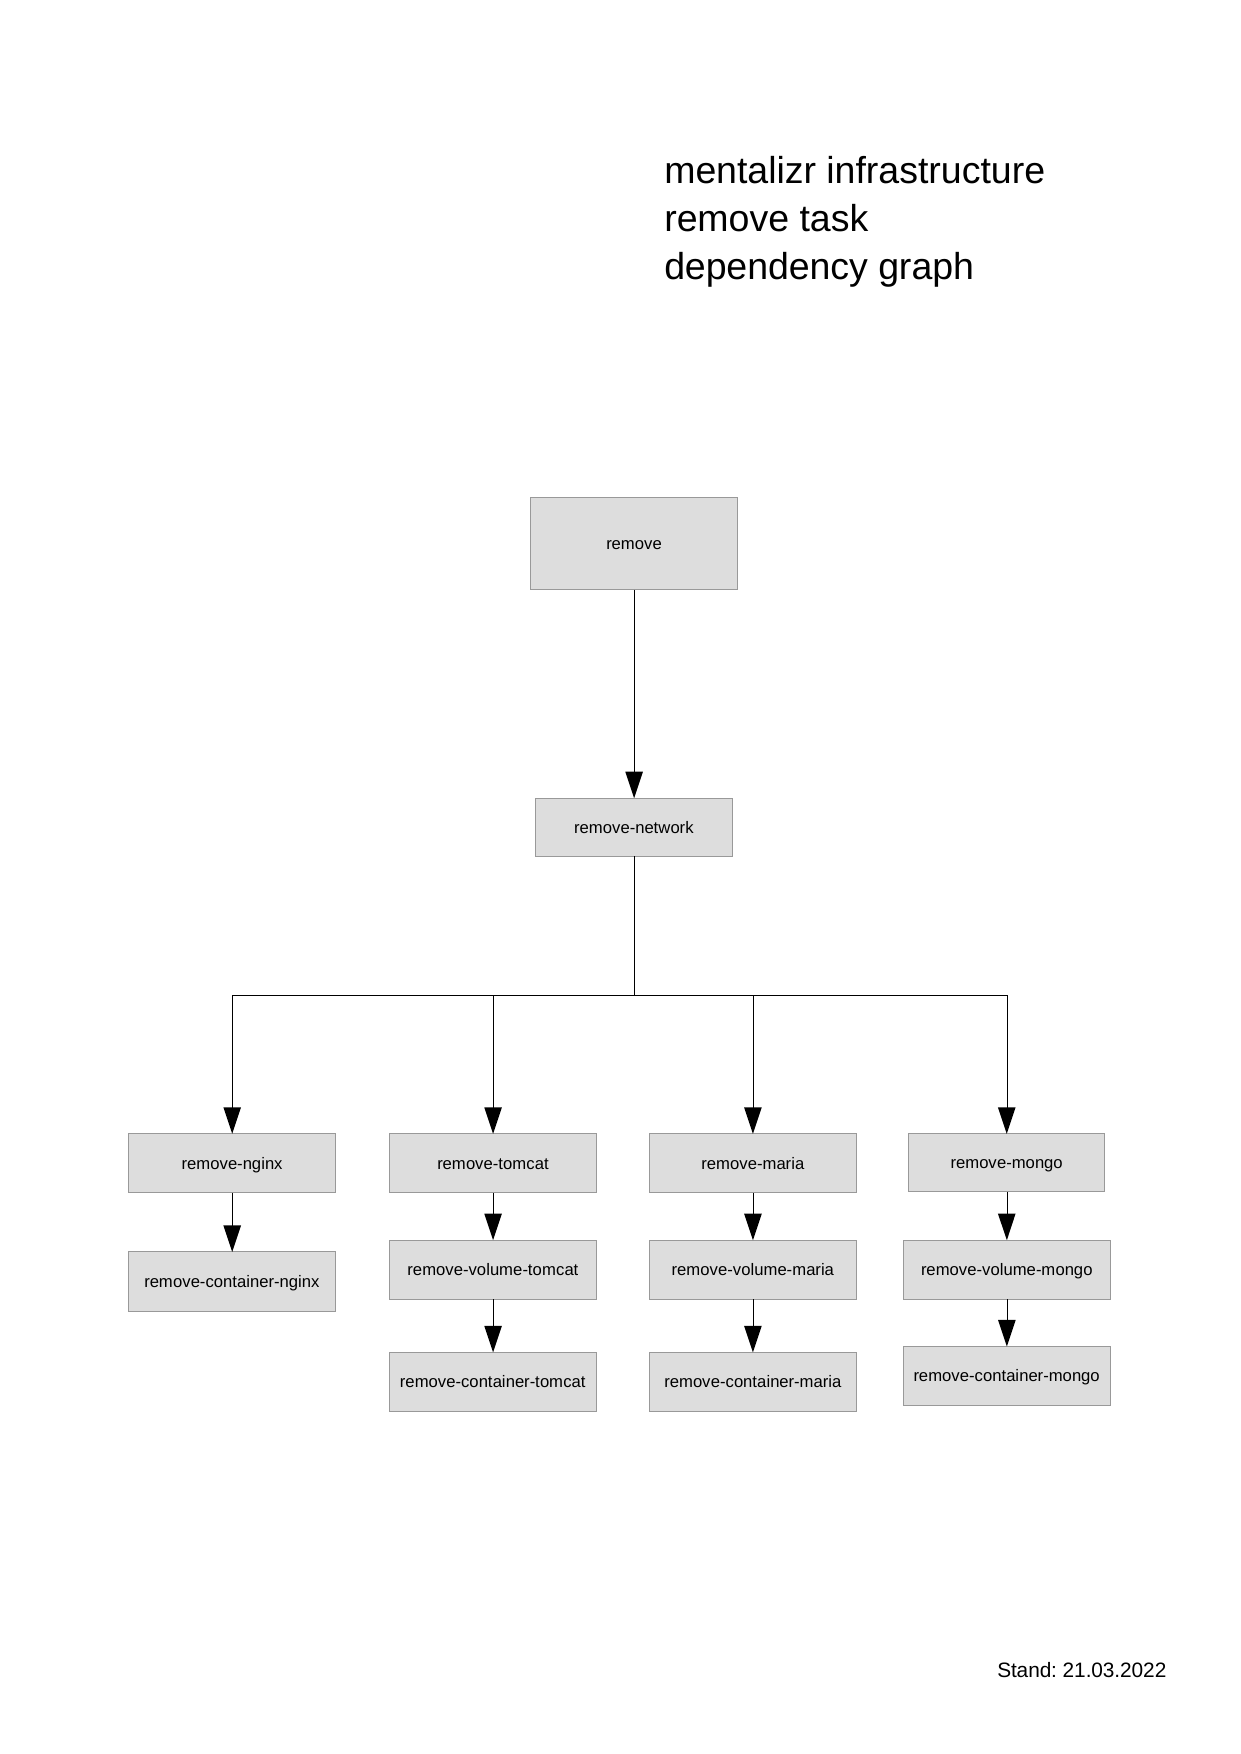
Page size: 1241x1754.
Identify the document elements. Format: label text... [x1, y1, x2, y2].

text_box remove-nginx [128, 1133, 336, 1193]
text_box remove-maria [649, 1133, 857, 1193]
text_box Stand: 21.03.2022 [897, 1650, 1182, 1689]
text_box remove-network [535, 798, 733, 857]
text_box remove-volume-maria [649, 1240, 857, 1300]
text_box remove-container-tomcat [389, 1352, 597, 1412]
text_box remove-container-nginx [128, 1251, 336, 1312]
text_box remove-container-mongo [903, 1346, 1111, 1406]
text_box remove-volume-tomcat [389, 1240, 597, 1300]
text_box remove-volume-mongo [903, 1240, 1111, 1300]
text_box remove [530, 497, 738, 590]
text_box mentalizr infrastructure remove task dependency graph [649, 141, 1146, 296]
text_box remove-tomcat [389, 1133, 597, 1193]
text_box remove-container-maria [649, 1352, 857, 1412]
text_box remove-mongo [908, 1133, 1105, 1192]
